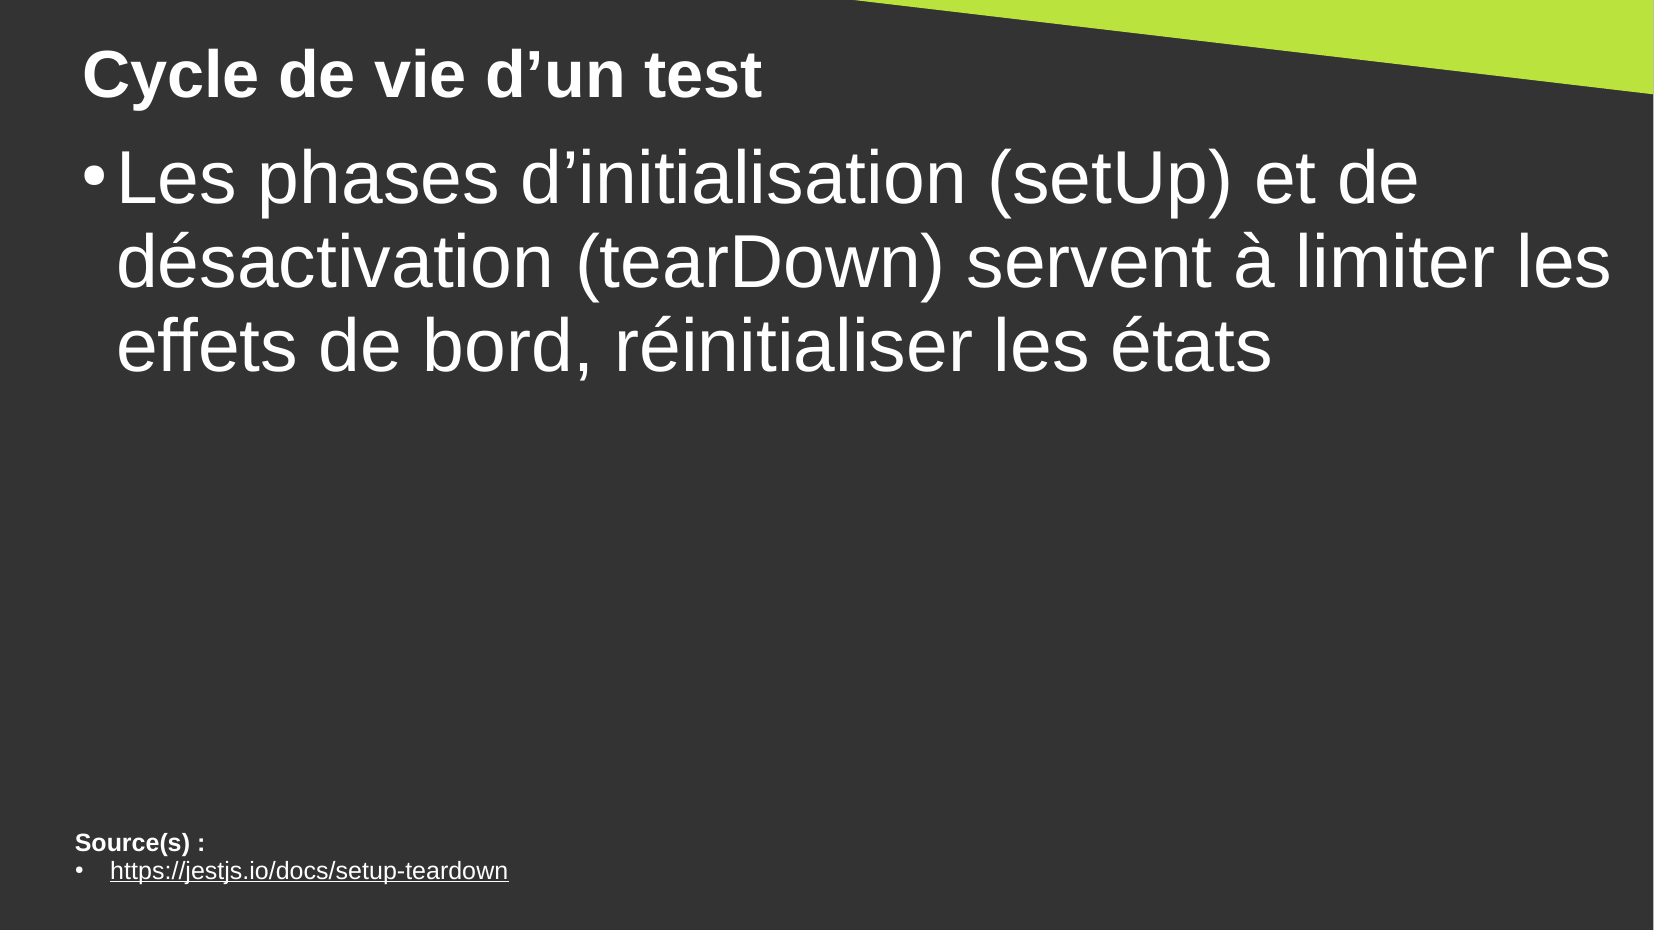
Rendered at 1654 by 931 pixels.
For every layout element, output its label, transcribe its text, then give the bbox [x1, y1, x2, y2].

text_box Source(s) : https://jestjs.io/docs/setup-teardown [60, 821, 1546, 906]
list Les phases d’initialisation (setUp) et de désactivation (tearDown) servent à limiter les effets de bord, réinitialiser les états [80, 135, 1619, 839]
text_box [853, 0, 1654, 95]
title Cycle de vie d’un test [82, 37, 1571, 112]
